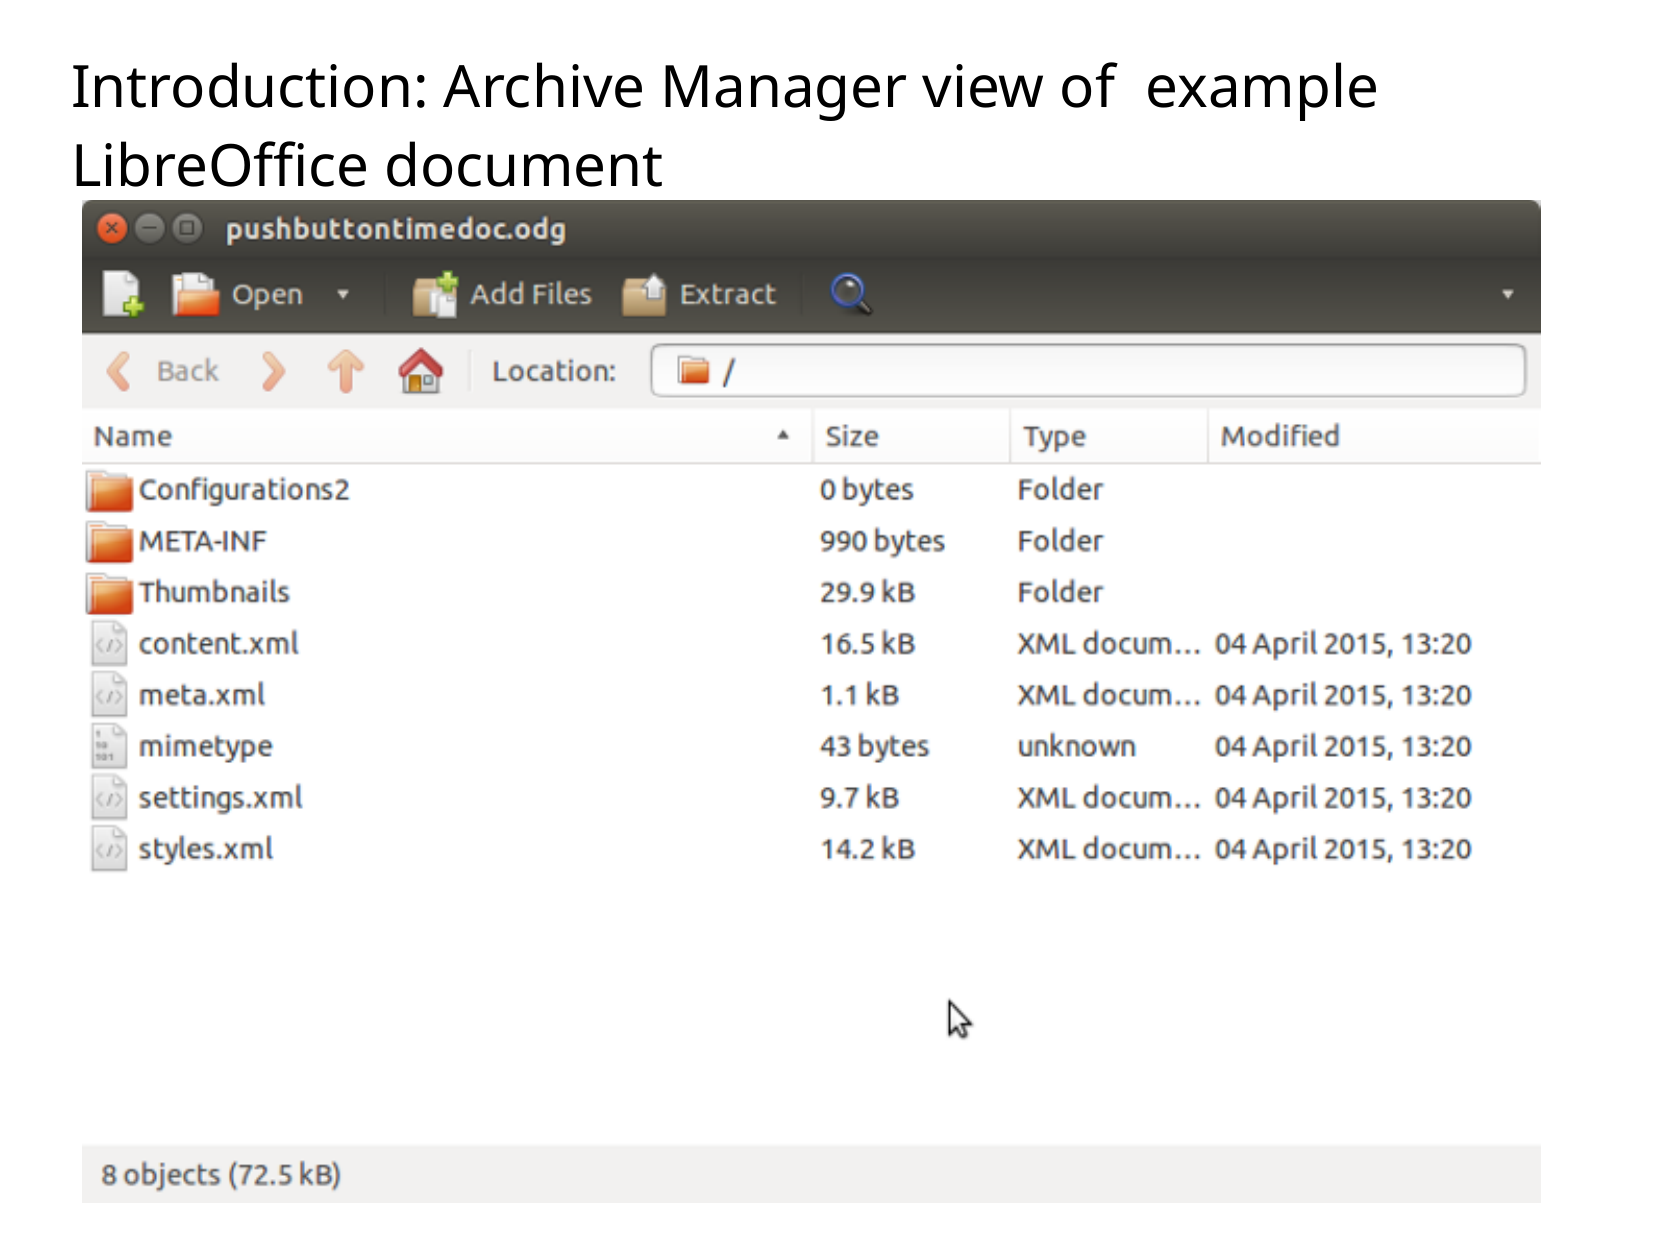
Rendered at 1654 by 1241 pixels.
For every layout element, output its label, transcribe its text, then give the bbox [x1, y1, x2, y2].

picture [82, 200, 1541, 1203]
title Introduction: Archive Manager view of example LibreOffice document [70, 60, 1560, 189]
